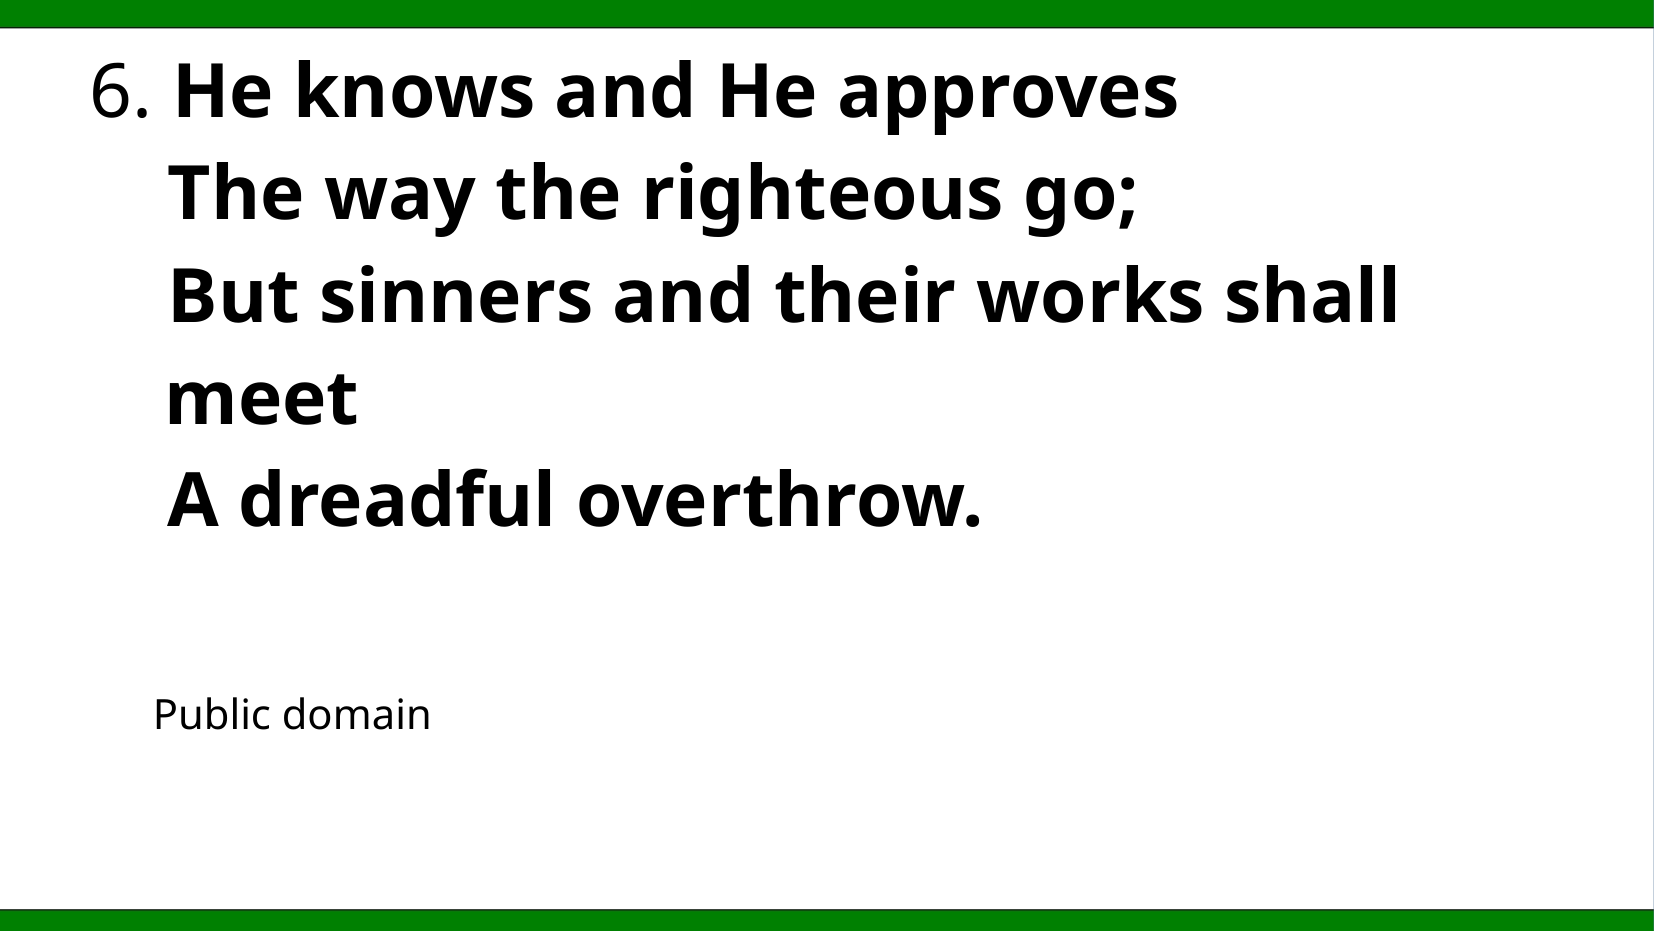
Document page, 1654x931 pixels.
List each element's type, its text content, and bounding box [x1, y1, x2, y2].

picture [0, 0, 1654, 931]
text_box 6. He knows and He approves The way the righteous go; But sinners and their works shall meet A dreadful overthrow. Public domain [75, 30, 1561, 646]
